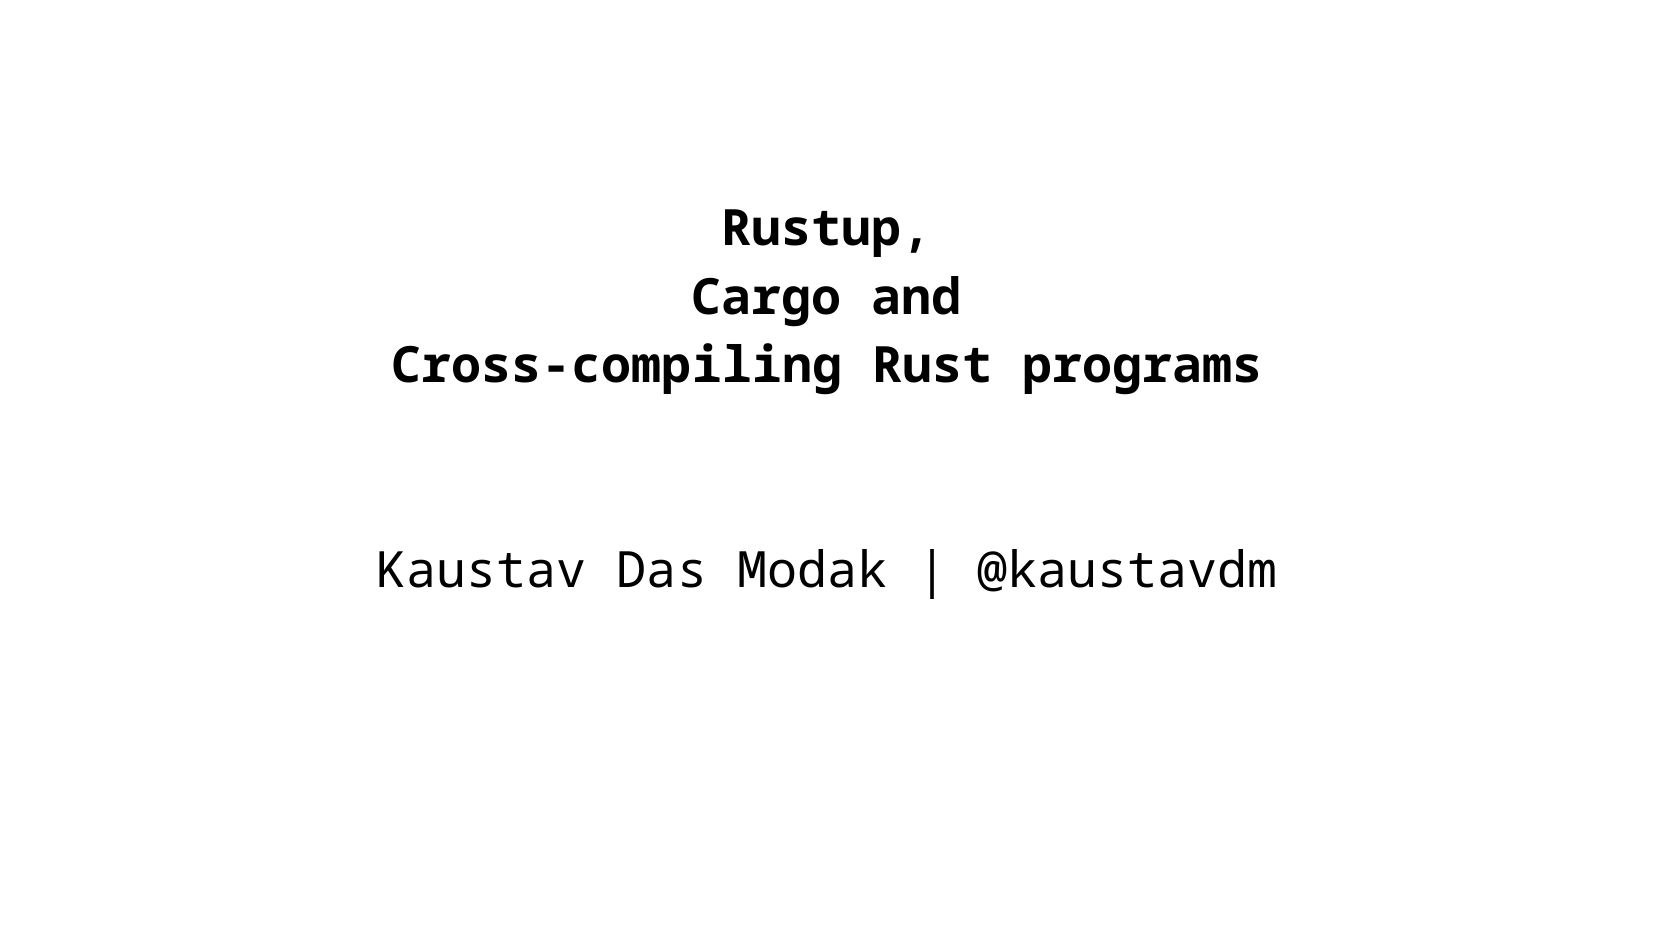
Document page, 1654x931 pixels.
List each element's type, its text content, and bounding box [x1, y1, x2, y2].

subtitle Rustup, Cargo and Cross-compiling Rust programs Kaustav Das Modak | @kaustavdm [82, 37, 1571, 758]
